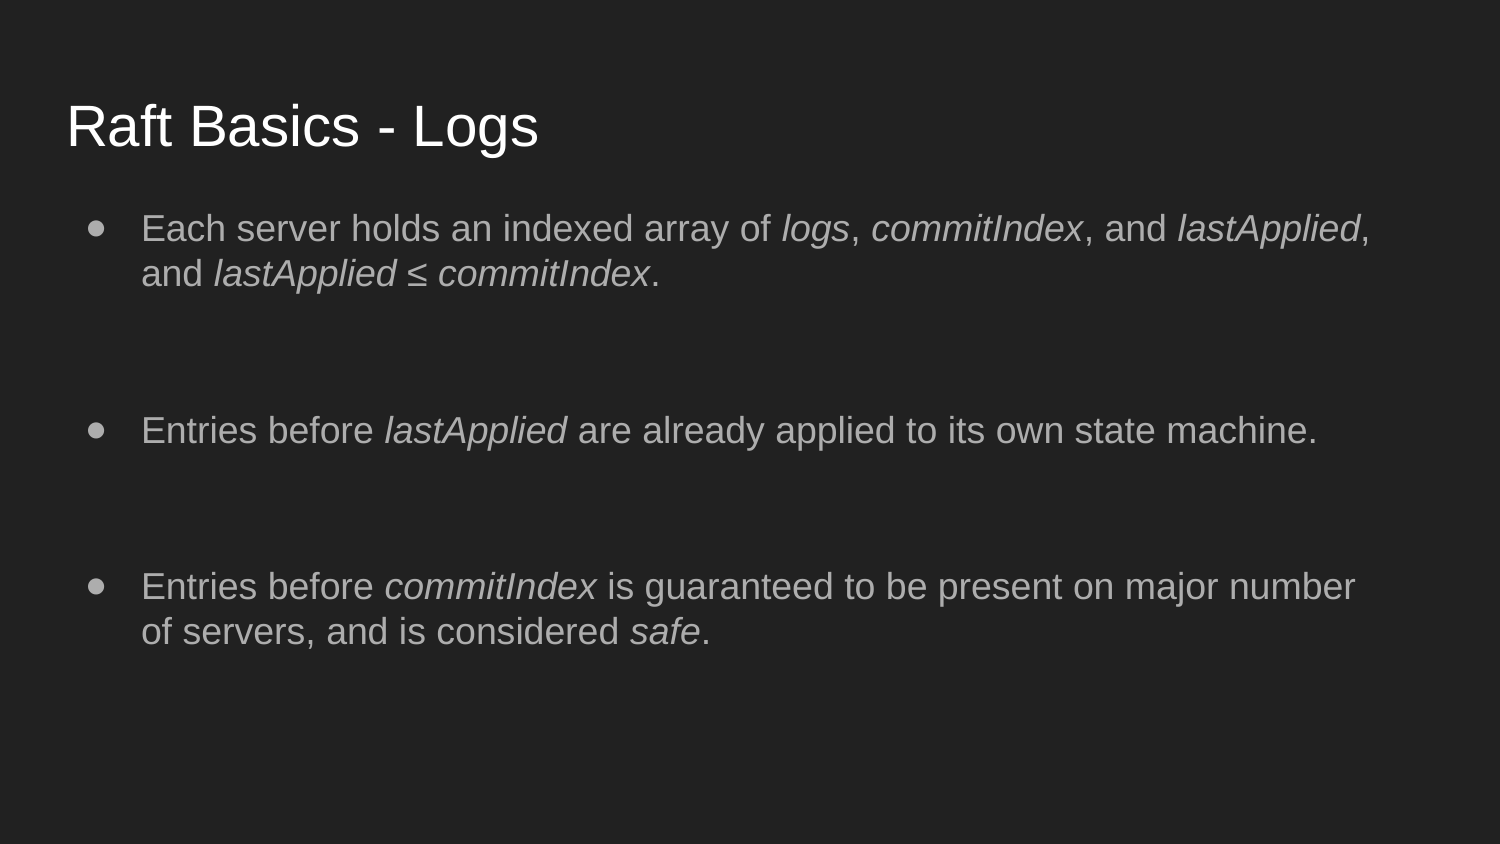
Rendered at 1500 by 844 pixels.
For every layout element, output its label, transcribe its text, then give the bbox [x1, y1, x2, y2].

list Each server holds an indexed array of logs, commitIndex, and lastApplied, and lastApplied ≤ commitIndex. Entries before lastApplied are already applied to its own state machine. Entries before commitIndex is guaranteed to be present on major number of servers, and is considered safe. [51, 189, 1409, 750]
title Raft Basics - Logs [51, 72, 1449, 167]
